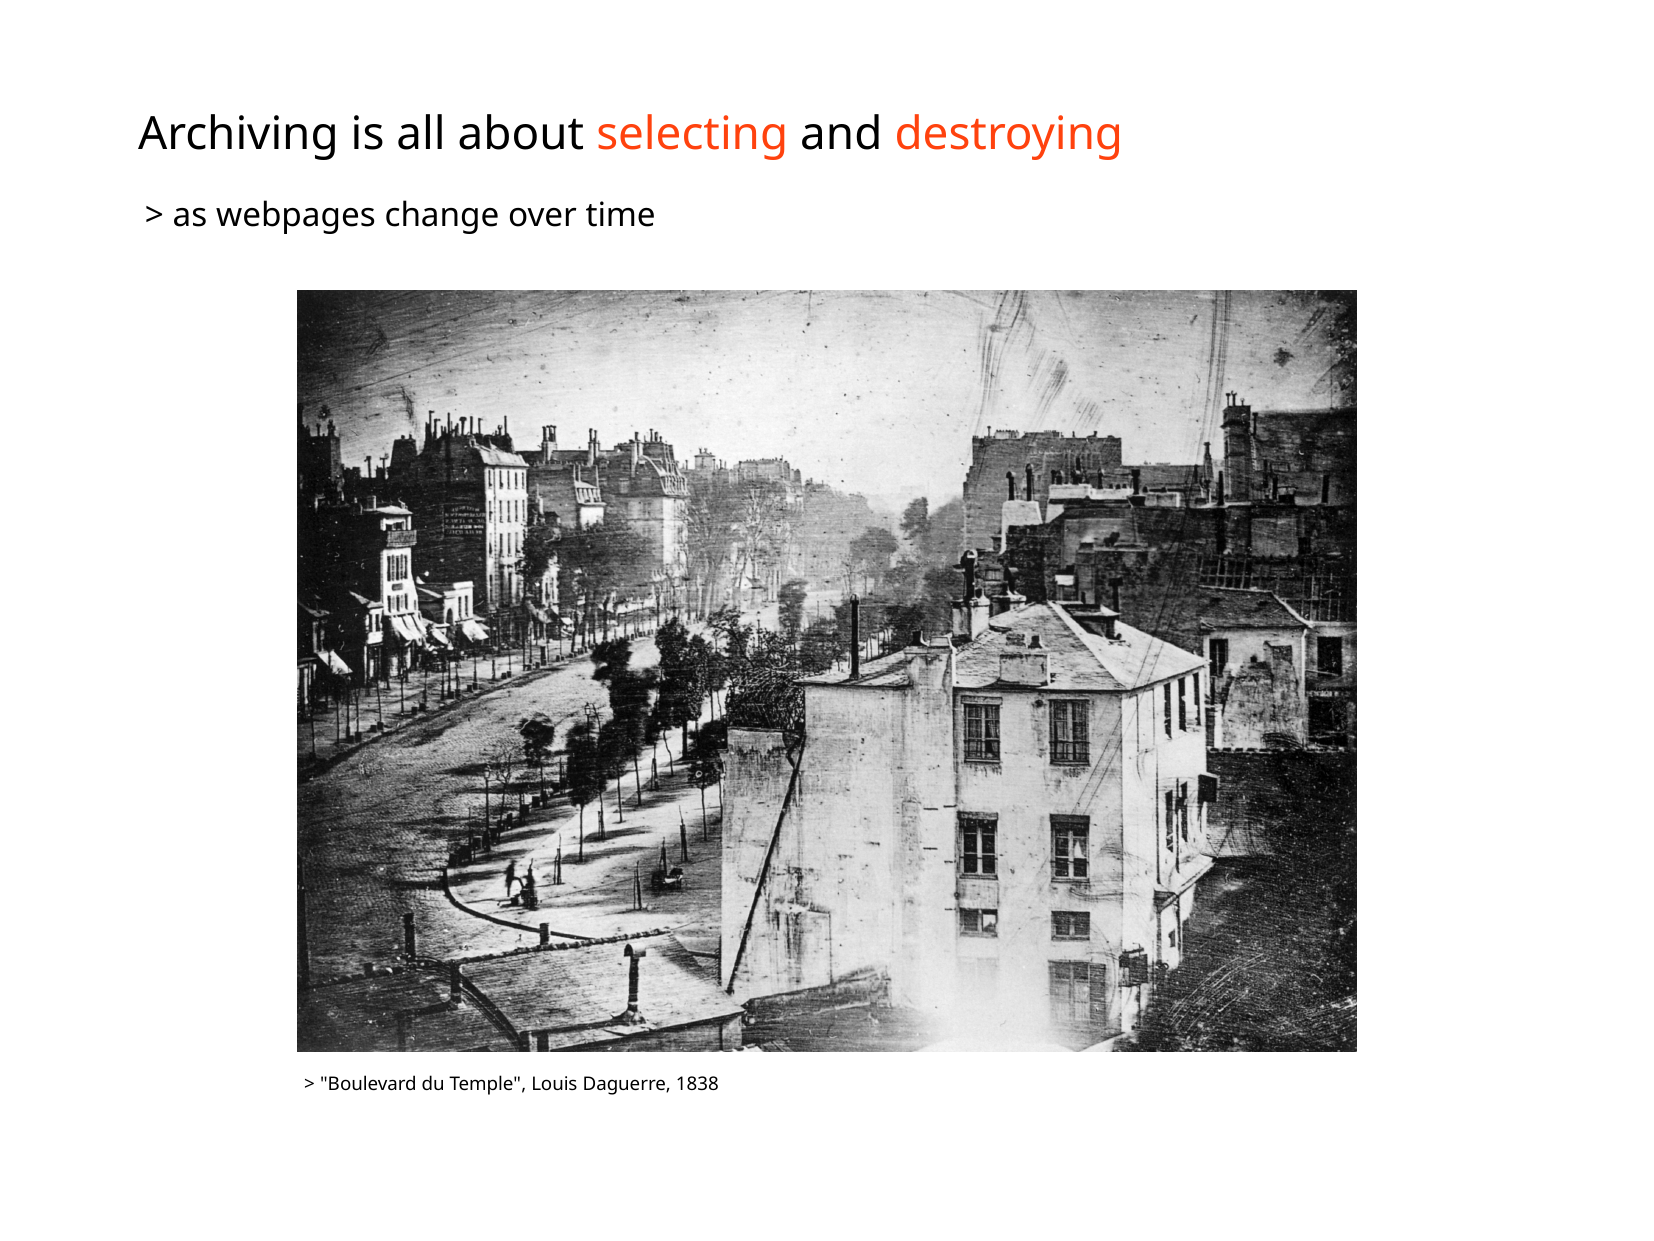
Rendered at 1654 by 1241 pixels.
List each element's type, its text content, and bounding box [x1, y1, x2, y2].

text_box > "Boulevard du Temple", Louis Daguerre, 1838 [289, 1062, 718, 1101]
text_box Archiving is all about selecting and destroying [123, 109, 1198, 233]
picture [297, 290, 1357, 1052]
text_box > as webpages change over time [130, 183, 664, 238]
